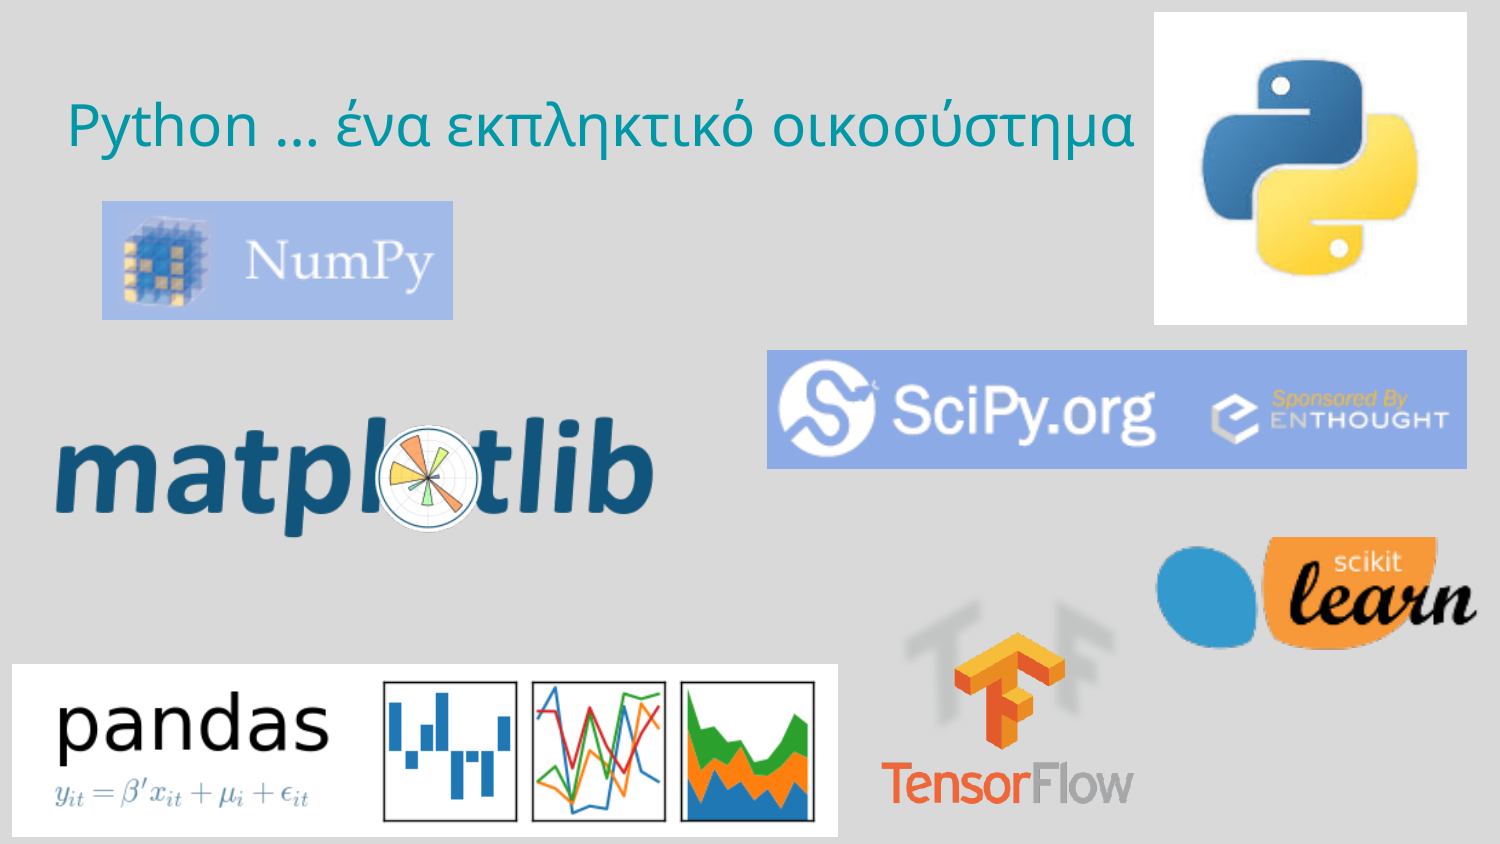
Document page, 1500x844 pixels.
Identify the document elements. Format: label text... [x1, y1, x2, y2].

picture [877, 590, 1138, 808]
picture [1154, 537, 1481, 656]
title Python … ένα εκπληκτικό οικοσύστημα [51, 72, 1154, 167]
picture [30, 395, 687, 553]
picture [102, 201, 453, 320]
picture [767, 350, 1467, 469]
picture [1154, 12, 1467, 325]
picture [12, 664, 838, 837]
